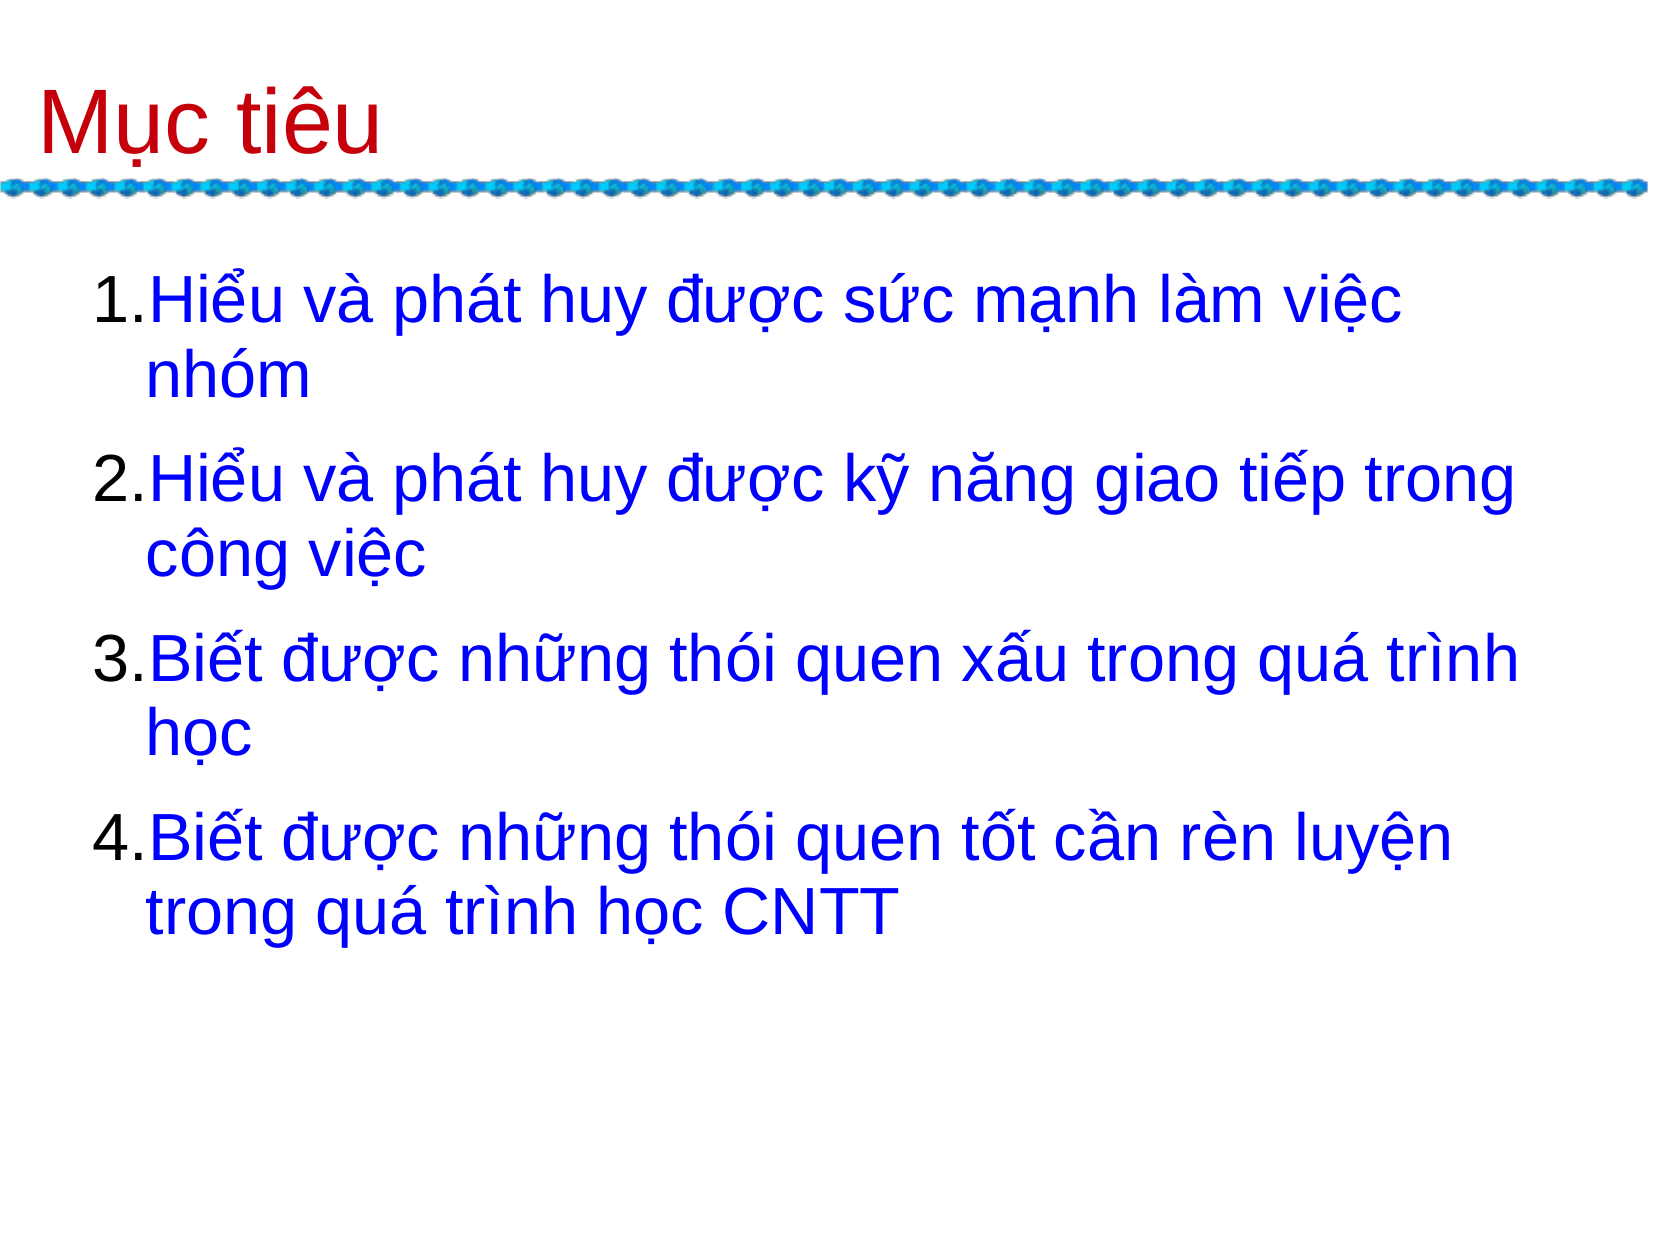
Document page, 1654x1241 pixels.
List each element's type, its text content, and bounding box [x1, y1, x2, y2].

list Hiểu và phát huy được sức mạnh làm việc nhóm Hiểu và phát huy được kỹ năng giao tiếp trong công việc Biết được những thói quen xấu trong quá trình học Biết được những thói quen tốt cần rèn luyện trong quá trình học CNTT [75, 262, 1576, 1163]
picture [0, 178, 37, 199]
title Mục tiêu [37, 37, 1651, 208]
